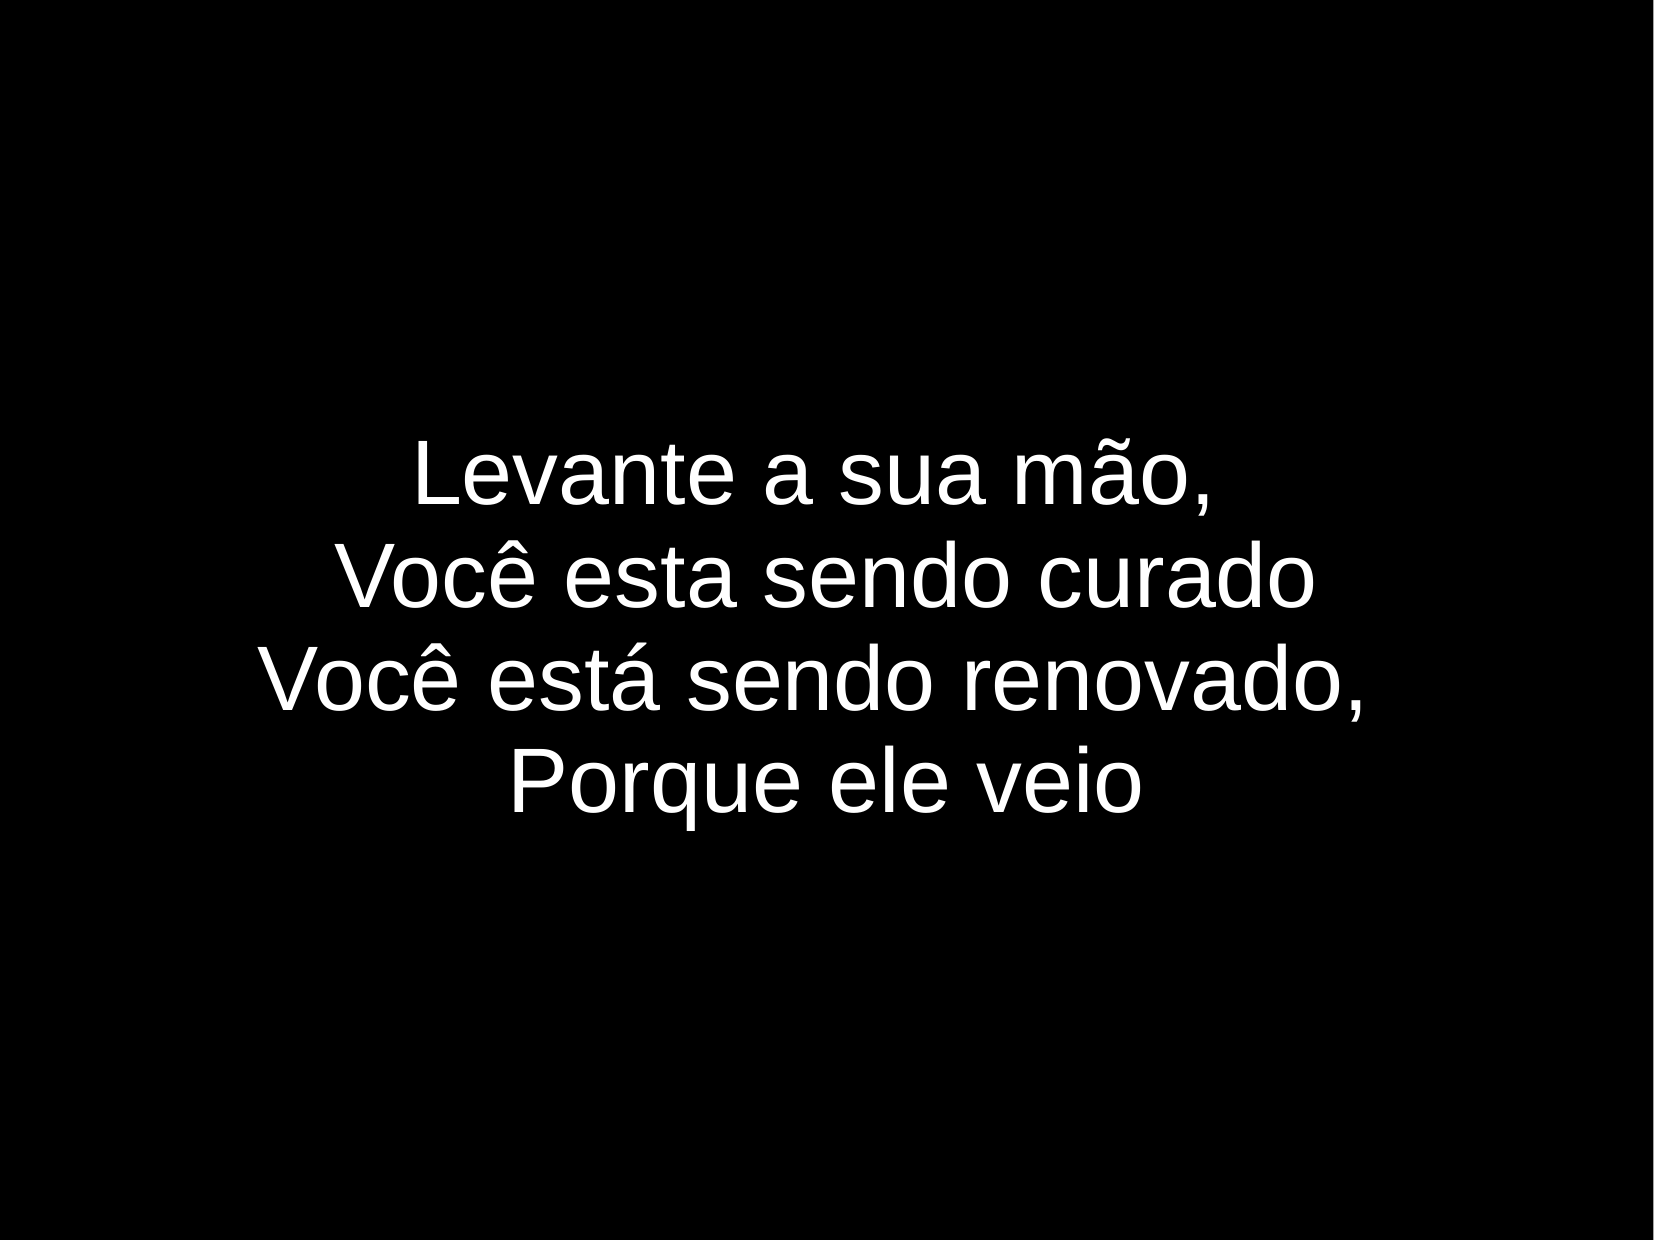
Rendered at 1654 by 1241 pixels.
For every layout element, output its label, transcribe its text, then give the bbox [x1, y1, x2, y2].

subtitle Levante a sua mão, Você esta sendo curado Você está sendo renovado, Porque ele veio [82, 49, 1571, 1205]
